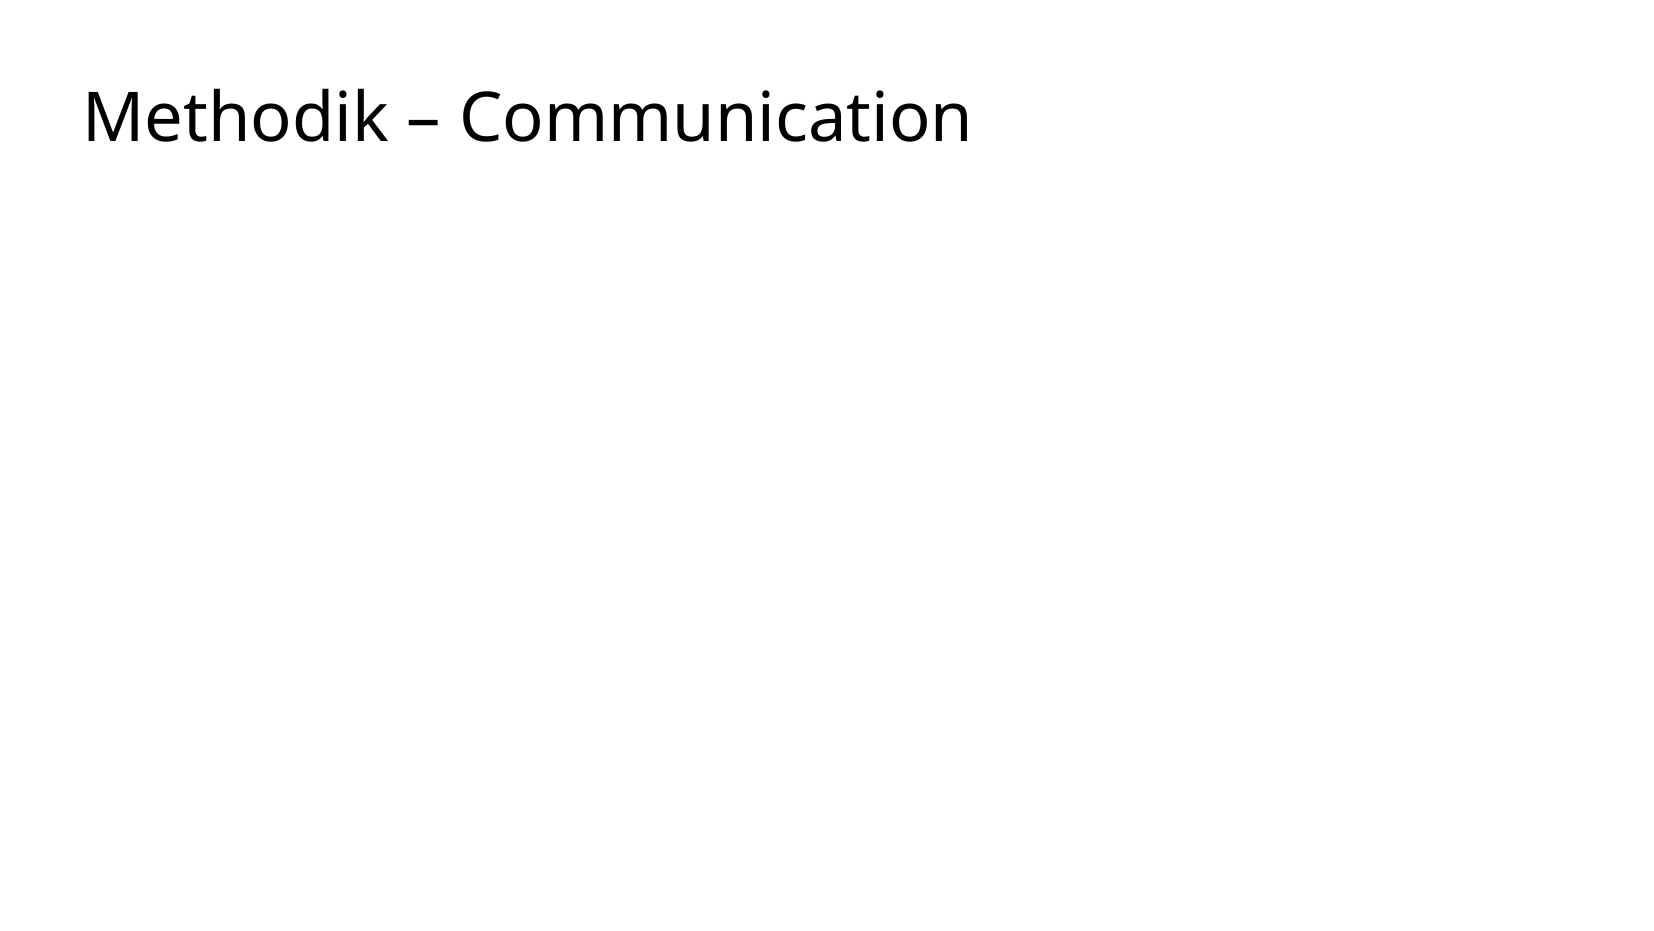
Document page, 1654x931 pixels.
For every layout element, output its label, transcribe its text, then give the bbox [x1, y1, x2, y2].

title Methodik – Communication [82, 37, 1571, 193]
